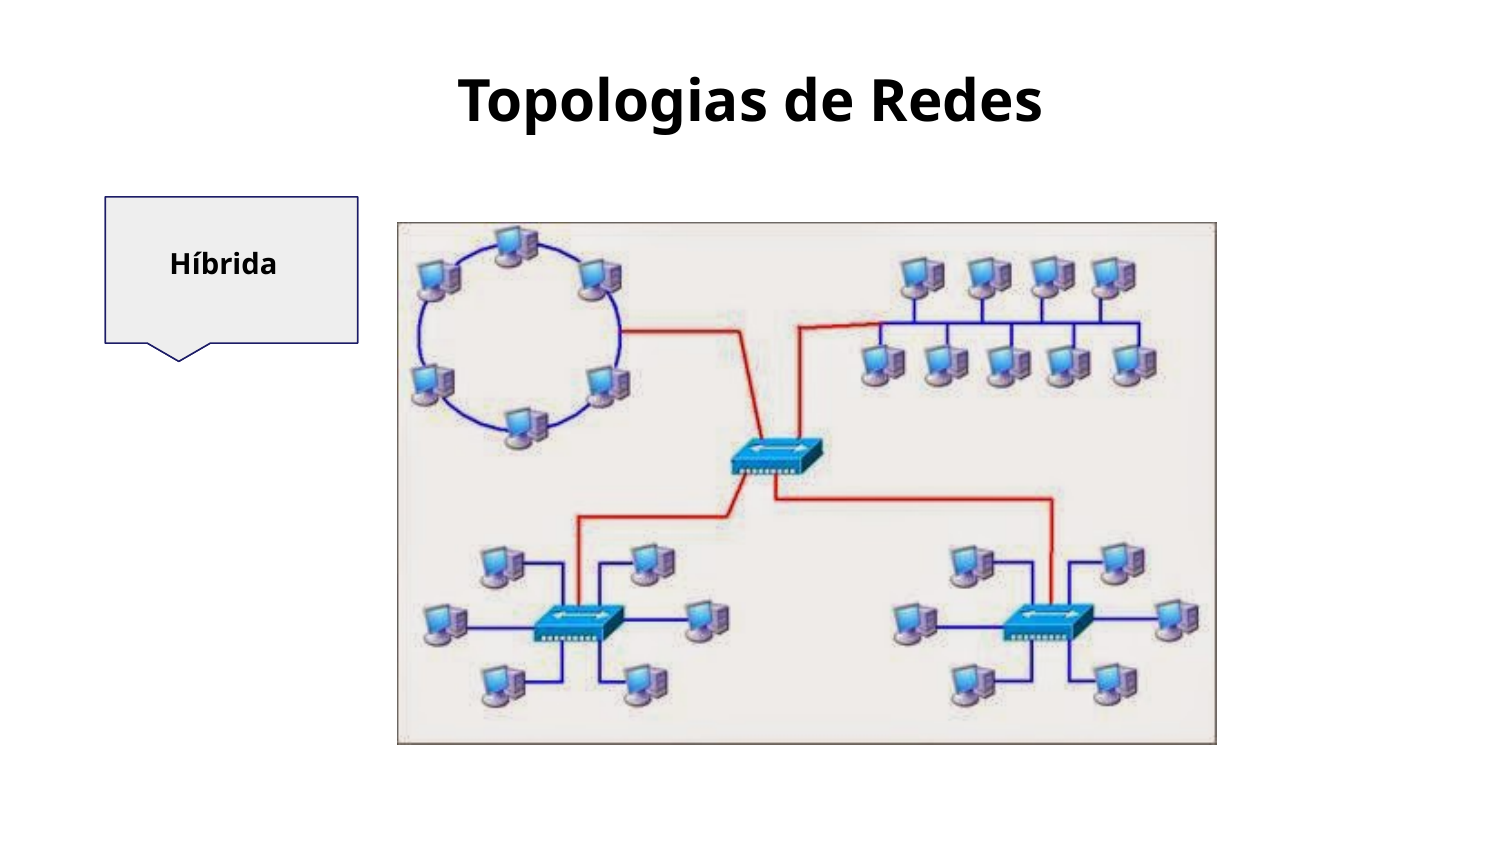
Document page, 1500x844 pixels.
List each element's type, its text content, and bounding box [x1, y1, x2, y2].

text_box [105, 196, 358, 362]
text_box Híbrida [169, 248, 378, 279]
picture [397, 222, 1217, 745]
title Topologias de Redes [75, 48, 1426, 142]
